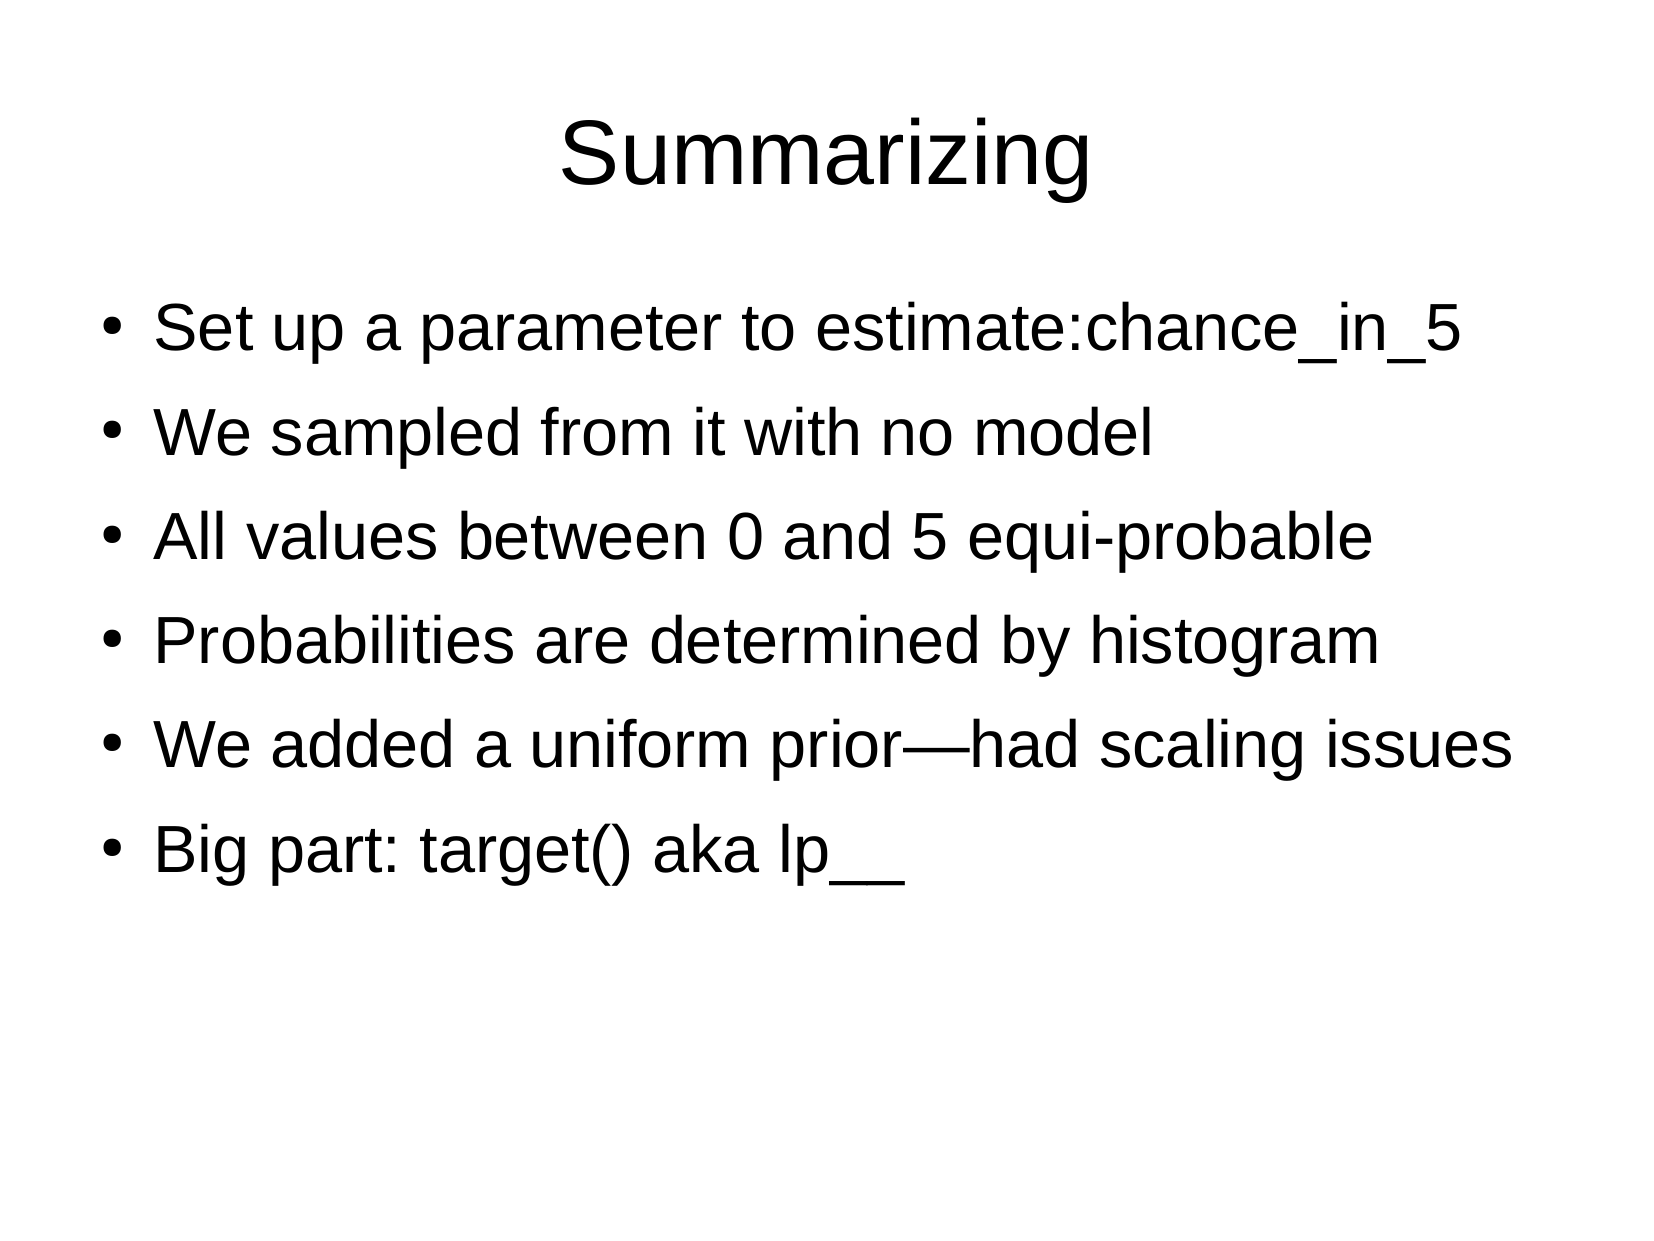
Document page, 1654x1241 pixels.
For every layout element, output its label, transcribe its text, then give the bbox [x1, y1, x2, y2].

title Summarizing [82, 49, 1571, 257]
list Set up a parameter to estimate:chance_in_5 We sampled from it with no model All values between 0 and 5 equi-probable Probabilities are determined by histogram We added a uniform prior—had scaling issues Big part: target() aka lp__ [82, 290, 1571, 1109]
